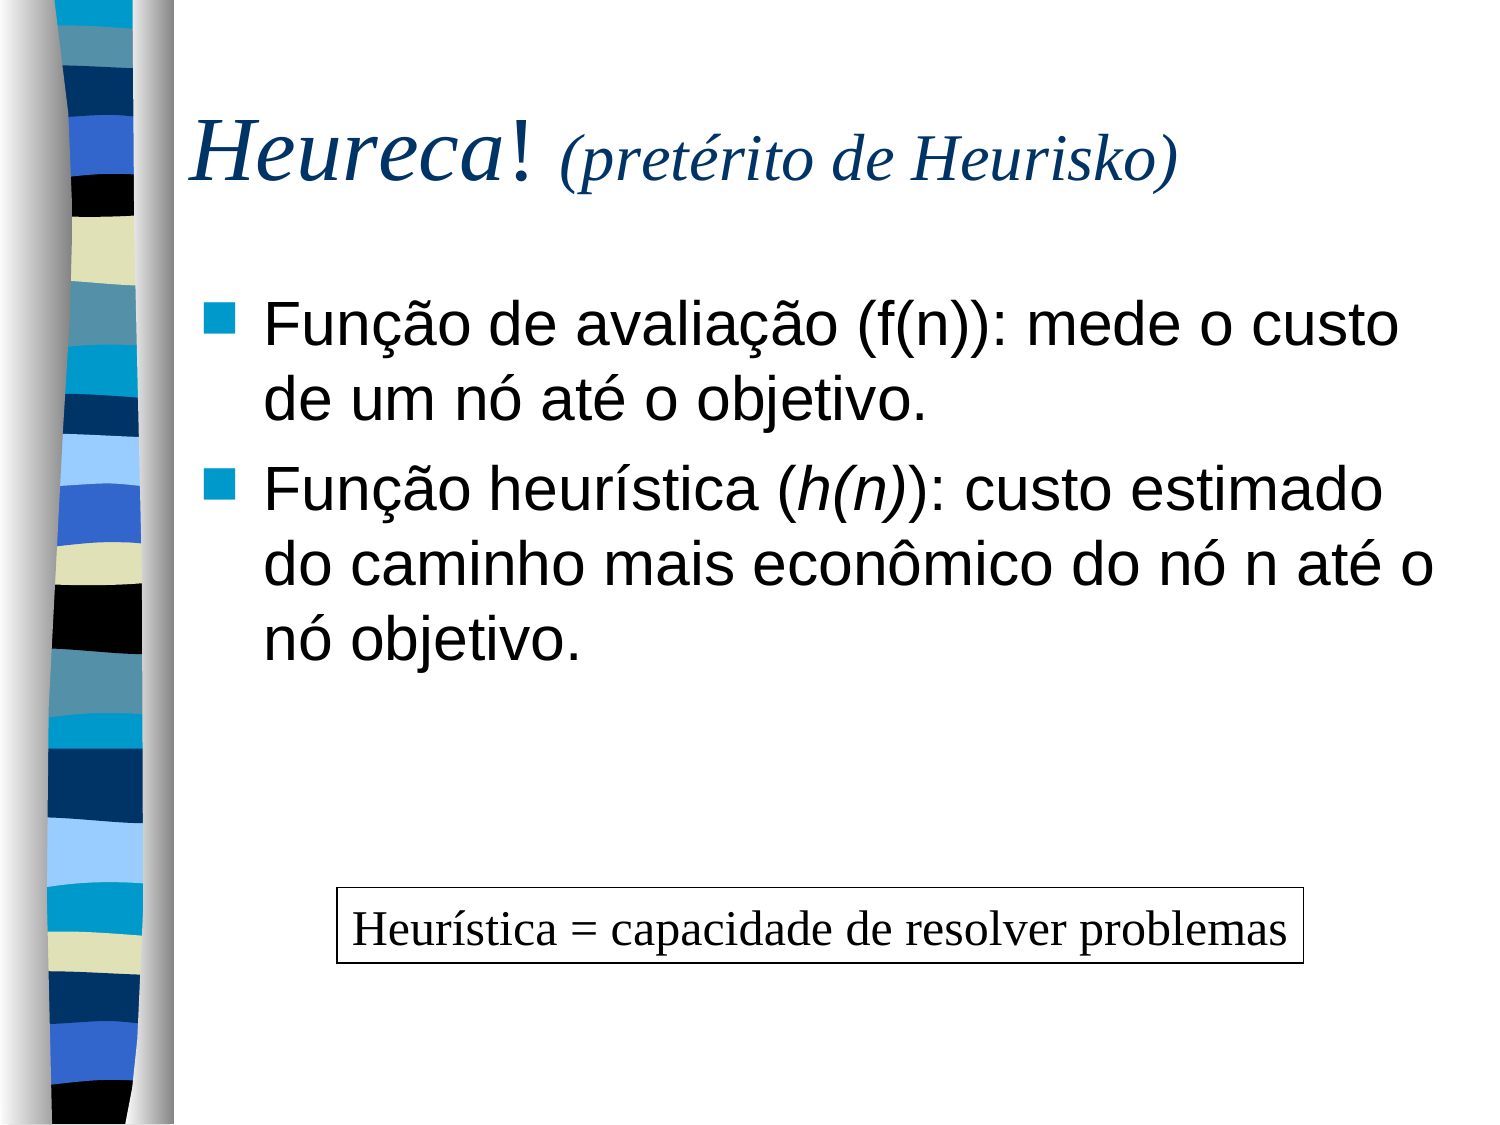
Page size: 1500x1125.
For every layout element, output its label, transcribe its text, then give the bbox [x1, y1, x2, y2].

title Heureca! (pretérito de Heurisko) [174, 75, 1450, 213]
list Função de avaliação (f(n)): mede o custo de um nó até o objetivo. Função heurística (h(n)): custo estimado do caminho mais econômico do nó n até o nó objetivo. [192, 275, 1468, 1000]
text_box Heurística = capacidade de resolver problemas [337, 887, 1304, 963]
